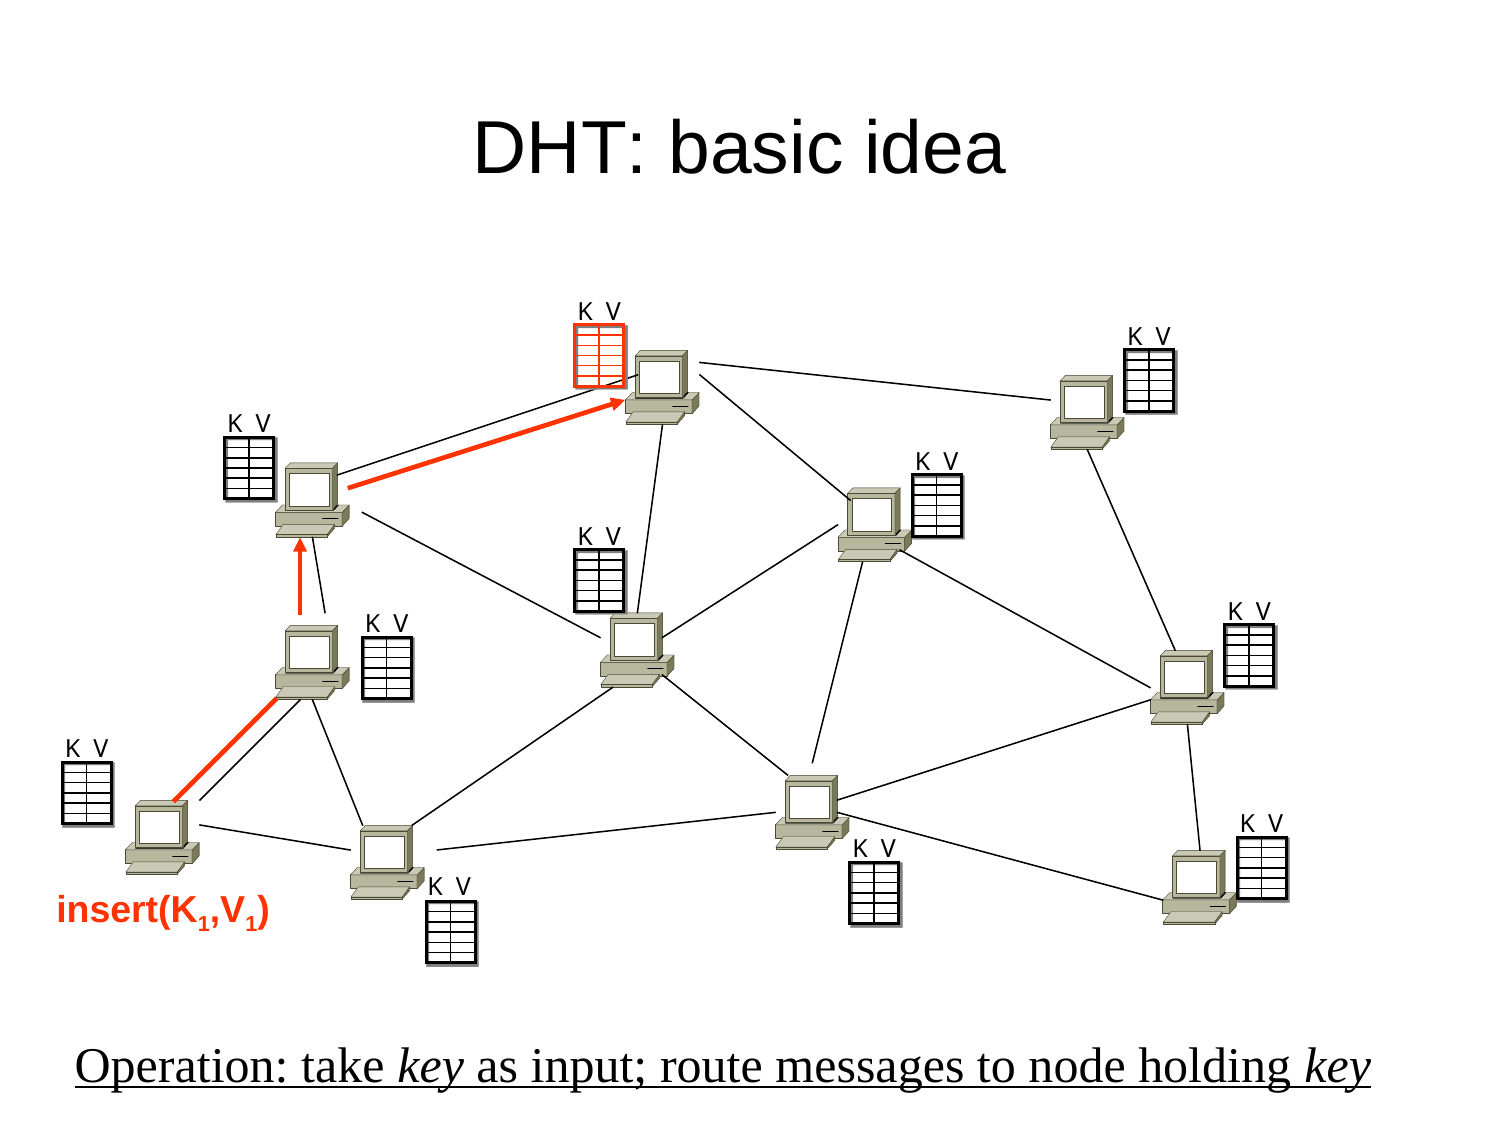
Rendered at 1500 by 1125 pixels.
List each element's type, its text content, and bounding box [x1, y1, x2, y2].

picture [125, 800, 201, 876]
picture [624, 350, 700, 426]
text_box Operation: take key as input; route messages to node holding key [59, 1024, 1386, 1101]
picture [275, 462, 351, 538]
text_box K V [49, 725, 124, 771]
picture [350, 825, 426, 901]
text_box insert(K1,V1) [37, 877, 289, 944]
text_box K V [1212, 587, 1286, 633]
title DHT: basic idea [112, 49, 1388, 238]
text_box K V [212, 399, 286, 446]
picture [1050, 375, 1126, 451]
picture [1162, 849, 1238, 925]
text_box K V [899, 437, 974, 483]
text_box K V [562, 287, 636, 333]
picture [837, 487, 913, 563]
text_box K V [349, 600, 424, 646]
picture [275, 624, 351, 700]
text_box K V [1112, 312, 1186, 358]
text_box K V [412, 862, 486, 908]
picture [1149, 650, 1225, 726]
text_box K V [1224, 800, 1299, 846]
text_box K V [562, 512, 636, 558]
text_box K V [837, 825, 911, 871]
picture [600, 612, 676, 688]
picture [774, 774, 850, 850]
